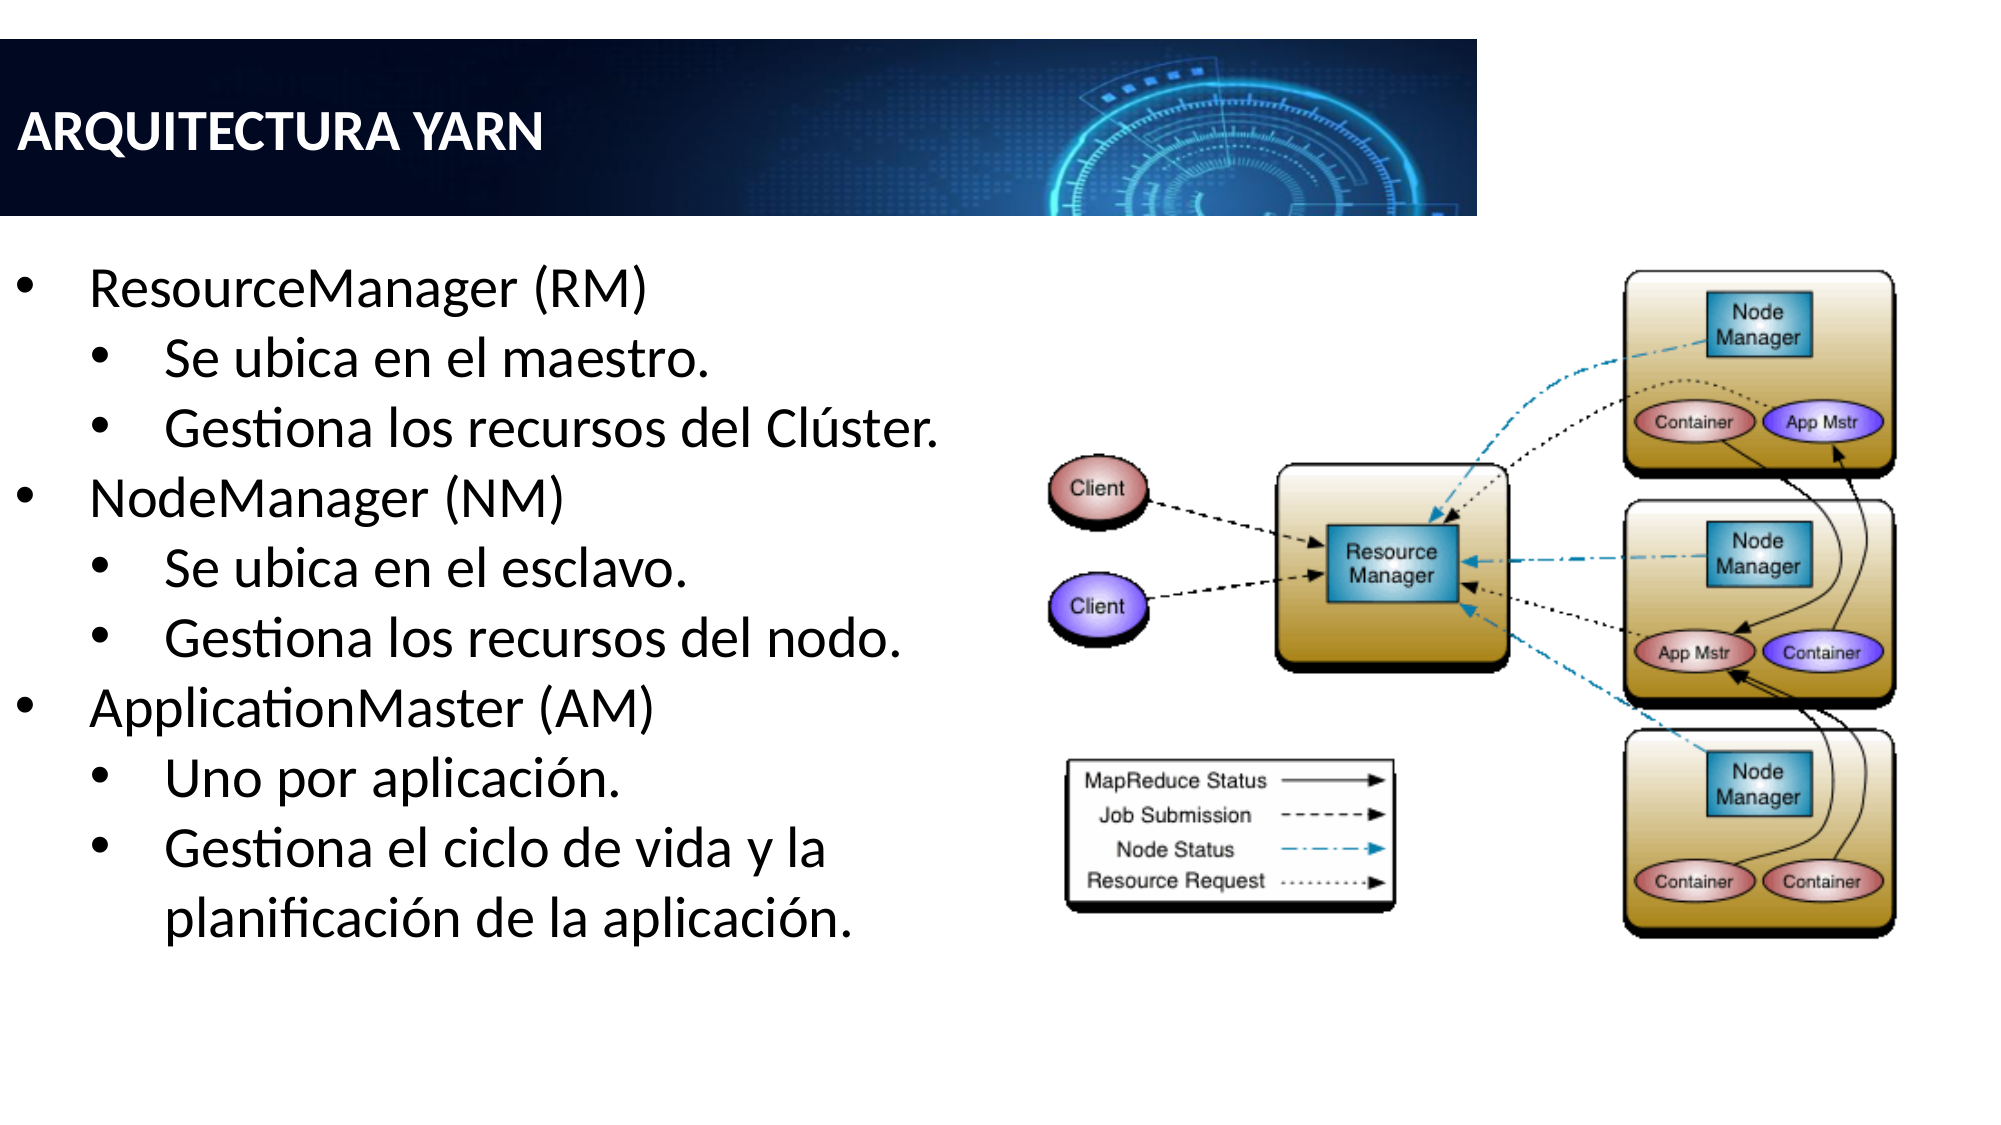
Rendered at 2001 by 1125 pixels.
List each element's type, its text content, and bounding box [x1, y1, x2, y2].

picture [0, 39, 1477, 216]
text_box ResourceManager (RM) Se ubica en el maestro. Gestiona los recursos del Clúster. NodeManager (NM) Se ubica en el esclavo. Gestiona los recursos del nodo. ApplicationMaster (AM) Uno por aplicación. Gestiona el ciclo de vida y la planificación de la aplicación. [0, 242, 1137, 957]
picture [976, 256, 1908, 950]
text_box ARQUITECTURA YARN [2, 84, 561, 170]
